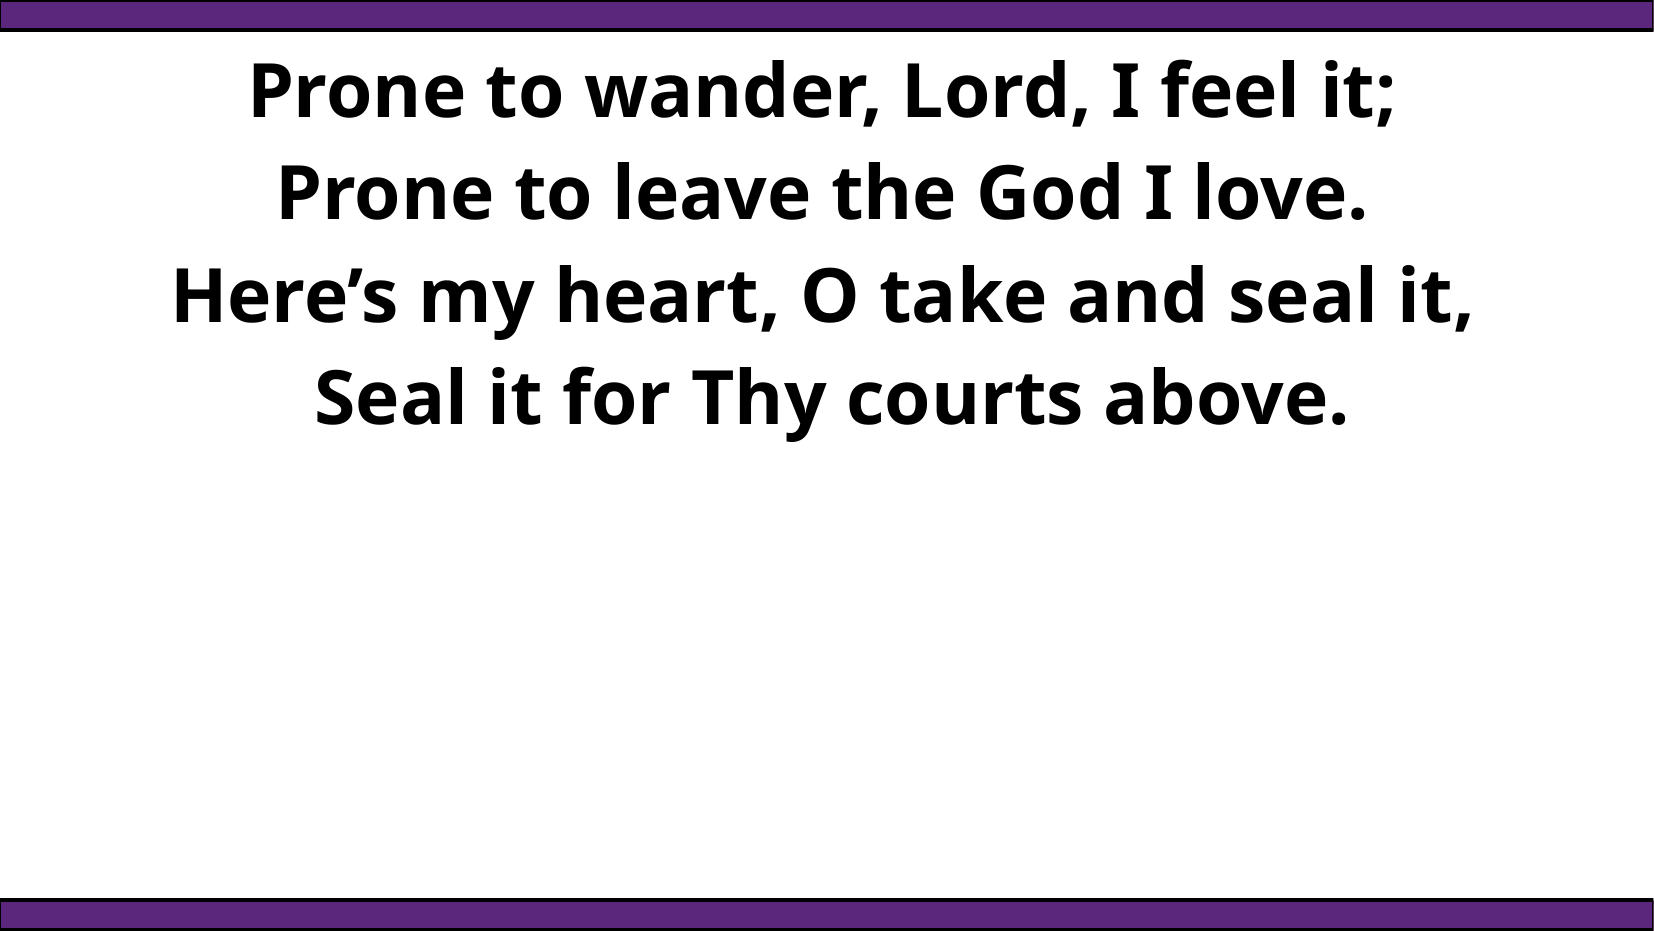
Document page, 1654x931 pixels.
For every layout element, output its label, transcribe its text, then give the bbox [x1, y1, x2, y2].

text_box [0, 0, 1654, 31]
text_box Prone to wander, Lord, I feel it; Prone to leave the God I love. Here’s my heart, O take and seal it, Seal it for Thy courts above. [60, 30, 1606, 445]
picture [0, 31, 1654, 900]
text_box [0, 900, 1654, 931]
